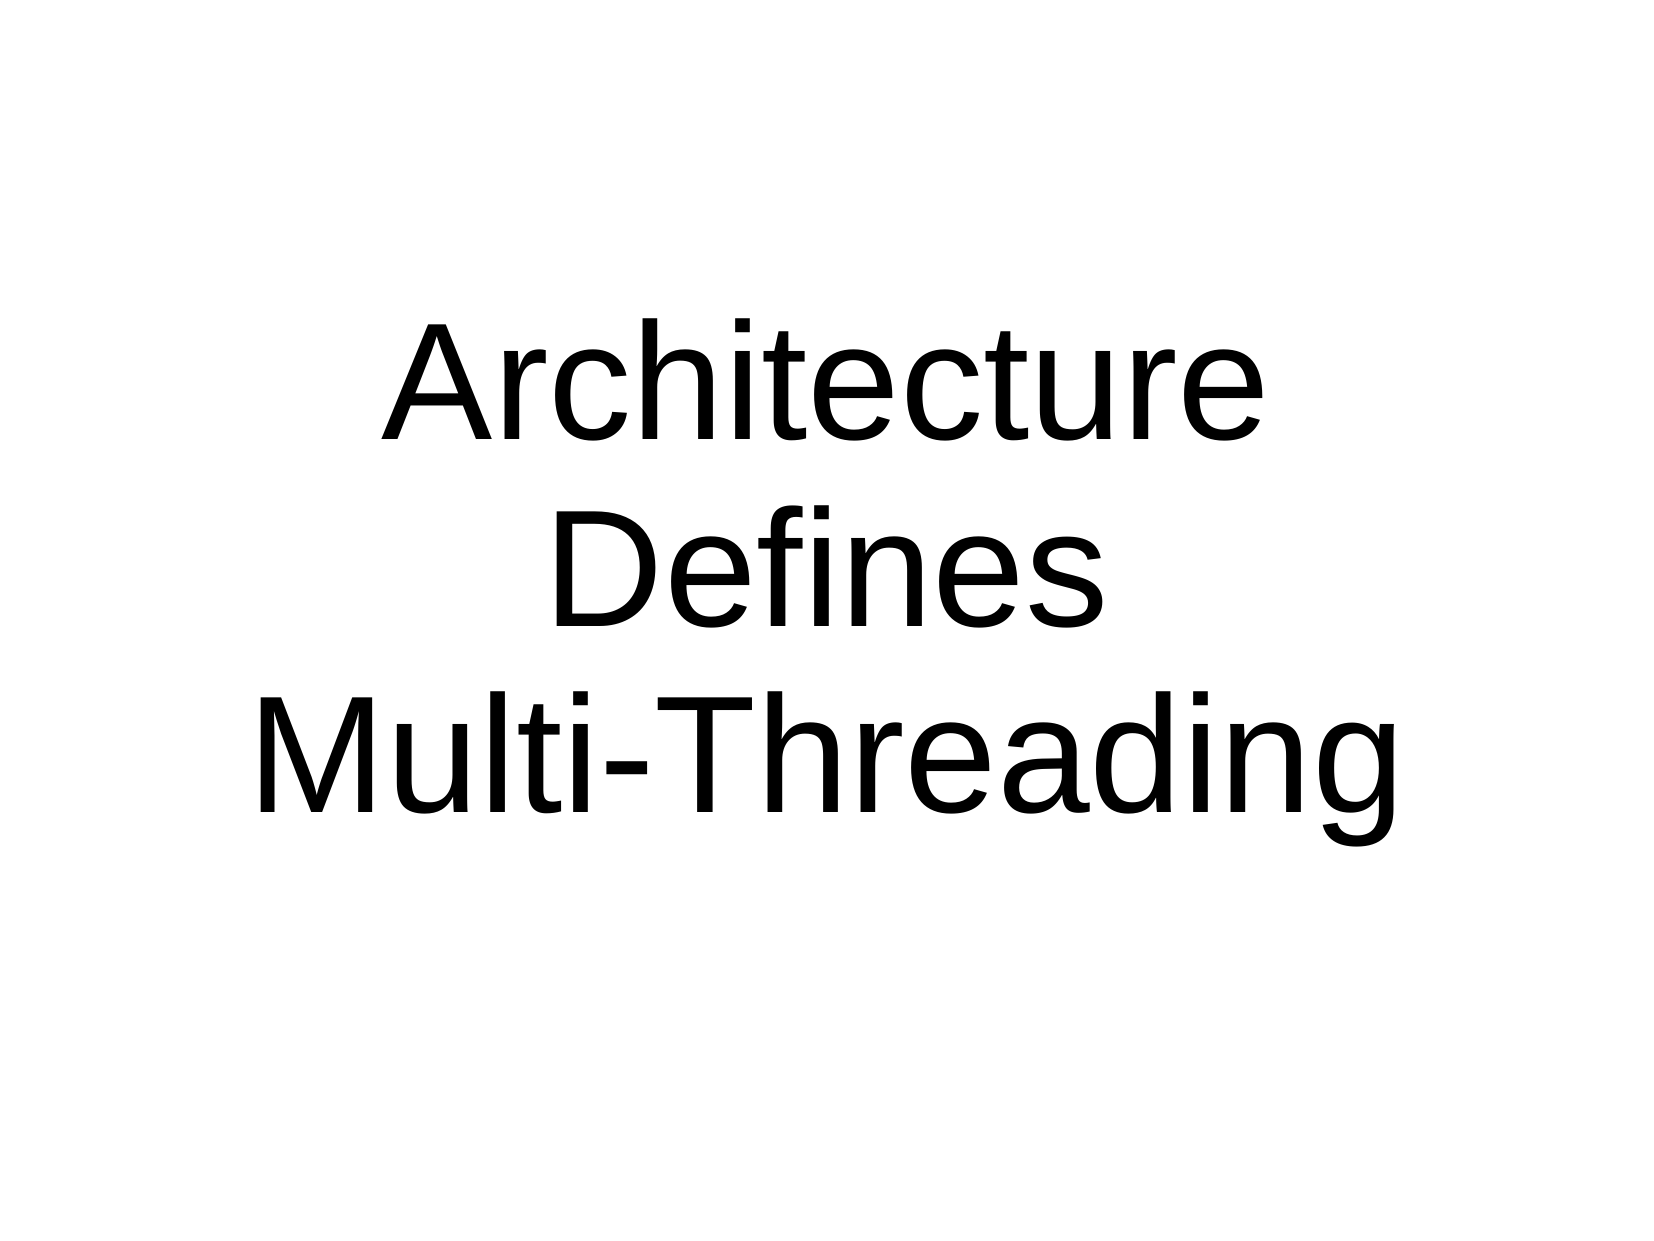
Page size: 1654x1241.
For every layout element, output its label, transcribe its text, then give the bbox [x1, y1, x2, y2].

text_box Architecture Defines Multi-Threading [144, 281, 1510, 856]
